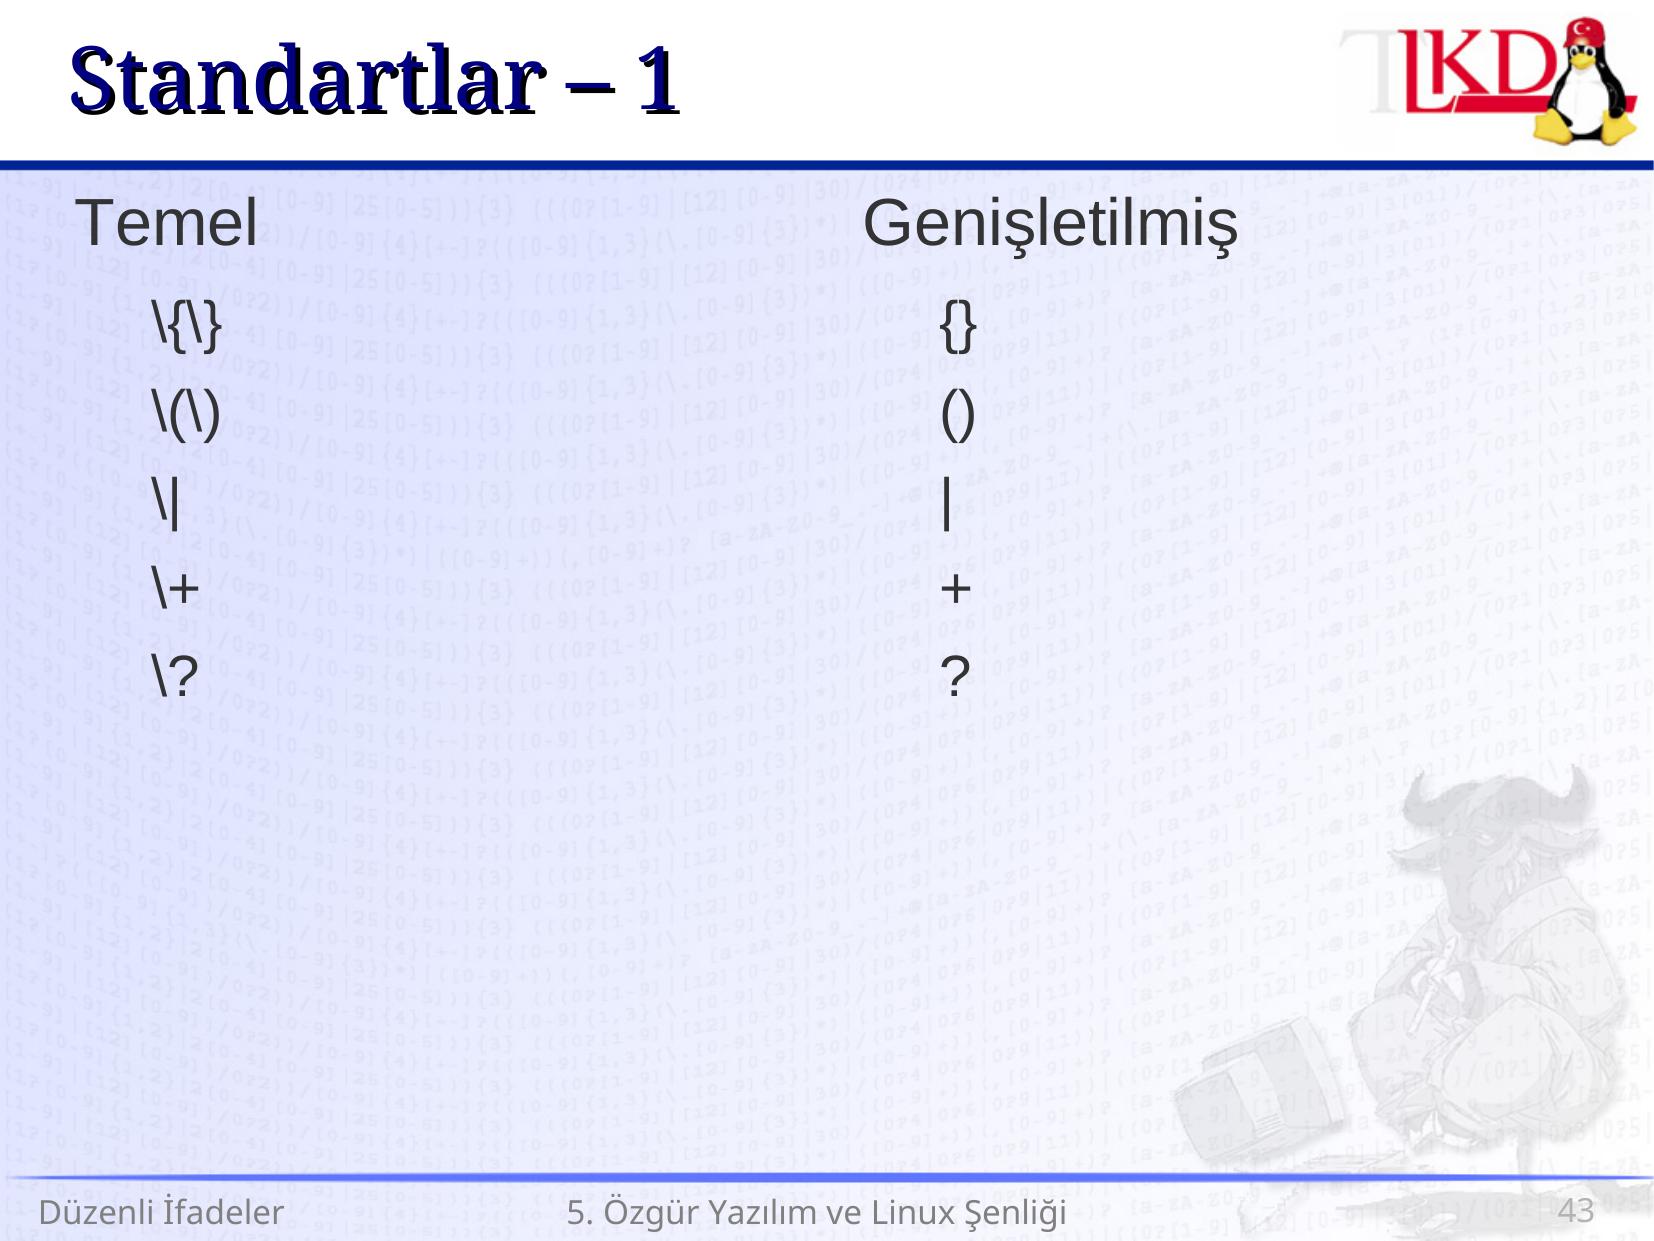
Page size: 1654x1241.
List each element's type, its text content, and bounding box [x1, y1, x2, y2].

list Genişletilmiş {} () | + ? [844, 185, 1596, 1127]
list Temel \{\} \(\) \| \+ \? [56, 185, 808, 1127]
picture [0, 0, 1654, 1241]
title Standartlar – 1 [67, 13, 1399, 138]
